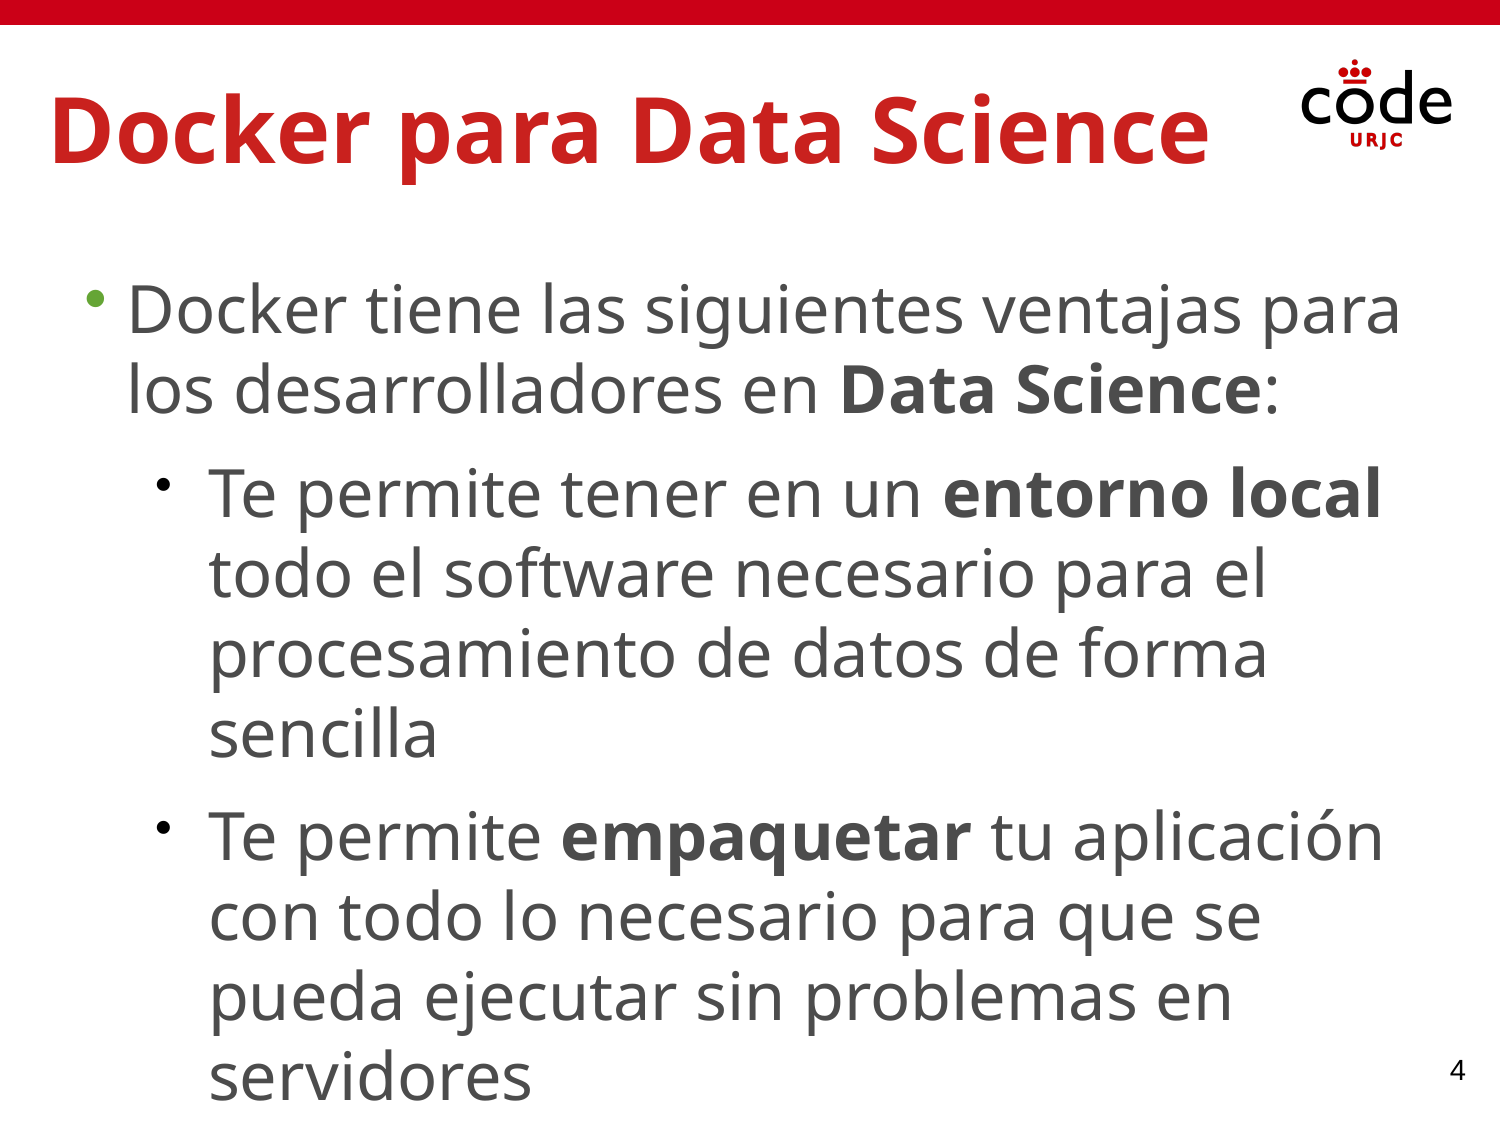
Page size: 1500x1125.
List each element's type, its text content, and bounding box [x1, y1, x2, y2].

list Docker tiene las siguientes ventajas para los desarrolladores en Data Science: Te permite tener en un entorno local todo el software necesario para el procesamiento de datos de forma sencilla Te permite empaquetar tu aplicación con todo lo necesario para que se pueda ejecutar sin problemas en servidores [51, 259, 1436, 1006]
picture [1284, 50, 1468, 161]
title Docker para Data Science [32, 79, 1413, 189]
